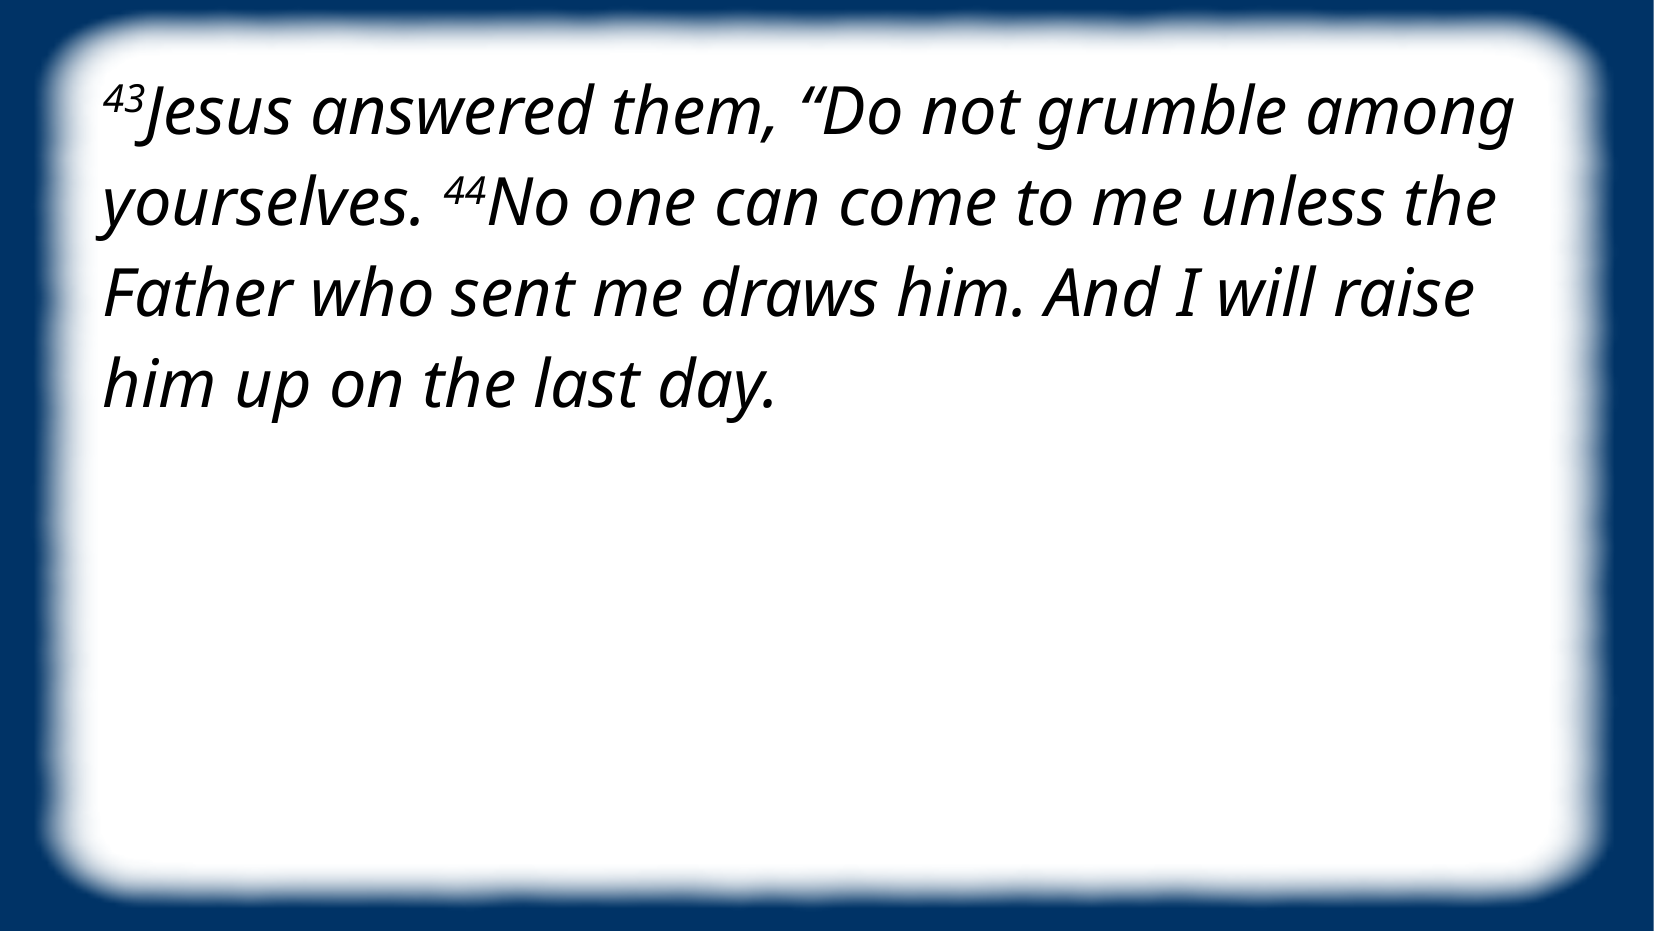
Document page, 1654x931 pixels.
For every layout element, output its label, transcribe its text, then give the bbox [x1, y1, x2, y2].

text_box 43Jesus answered them, “Do not grumble among yourselves. 44No one can come to me unless the Father who sent me draws him. And I will raise him up on the last day. [88, 56, 1559, 426]
picture [0, 0, 1654, 931]
